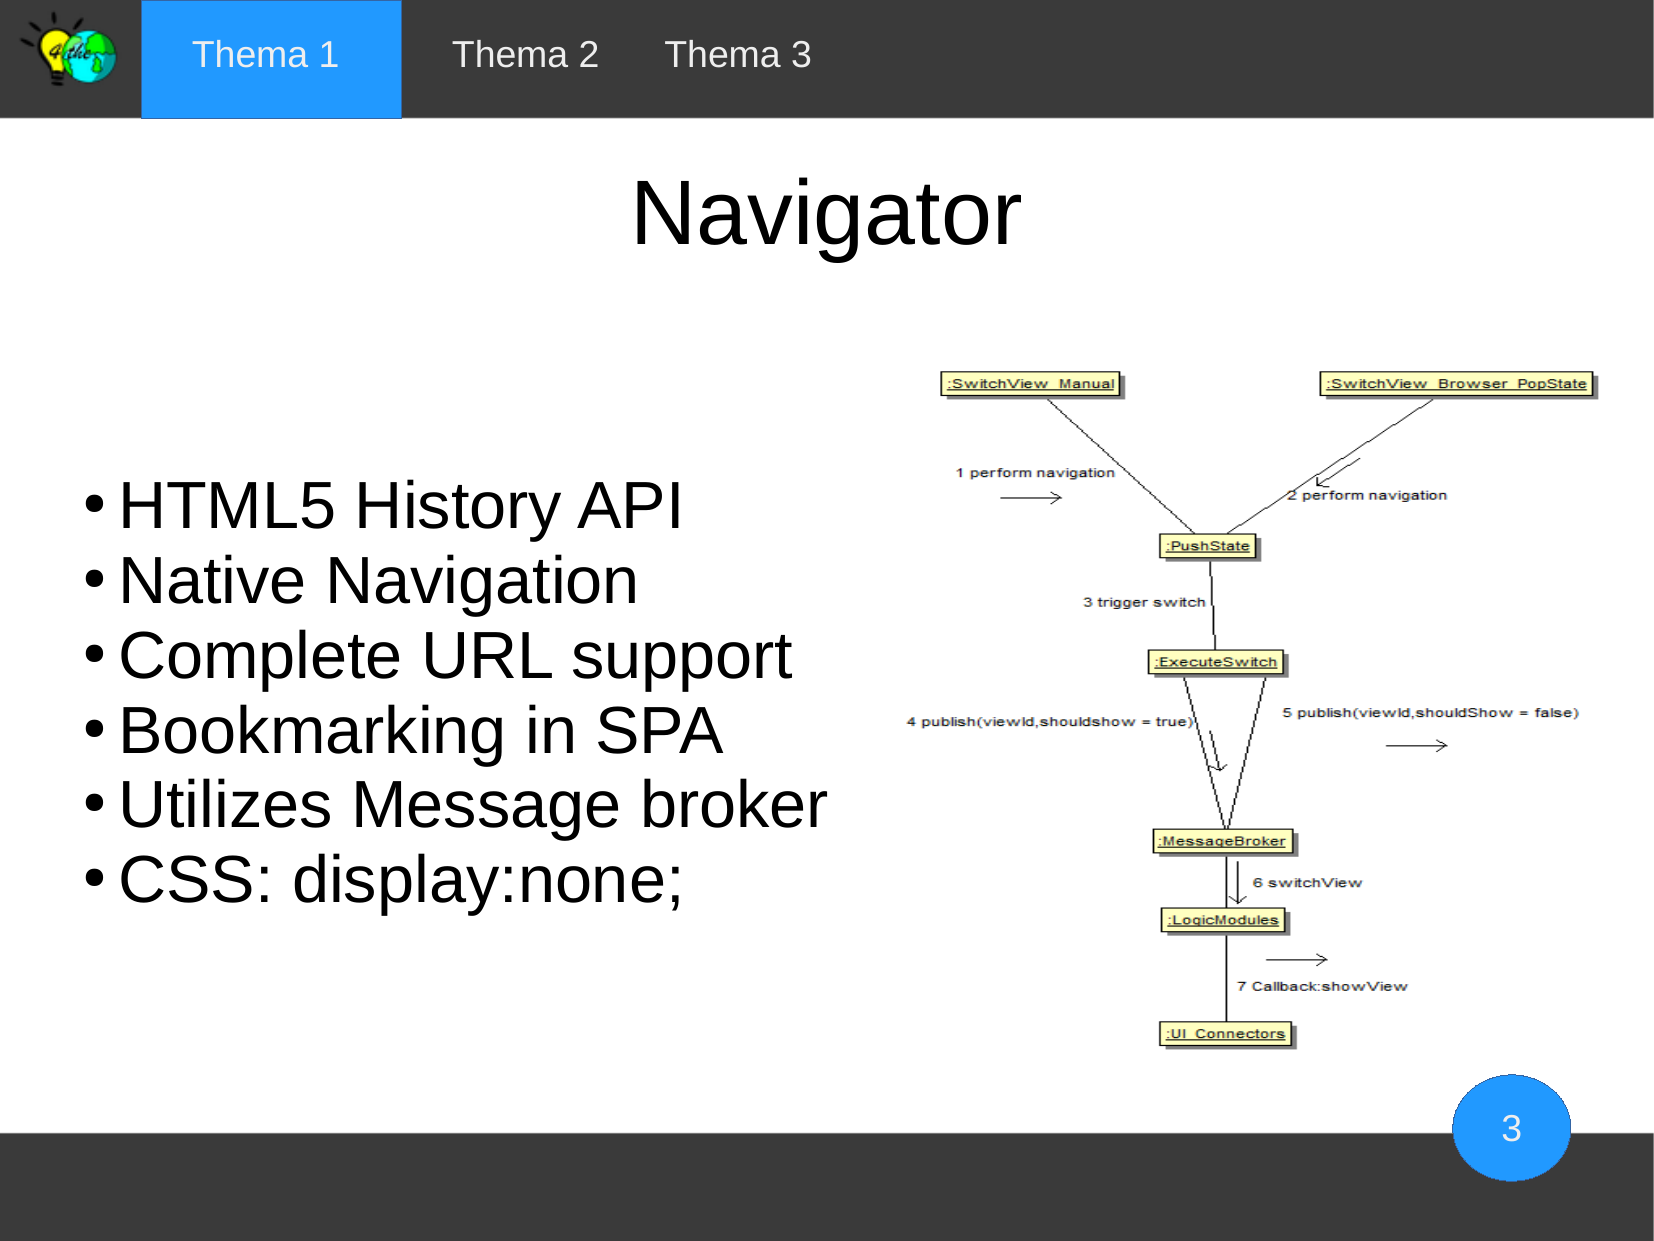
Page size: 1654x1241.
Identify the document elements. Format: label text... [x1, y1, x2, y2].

text_box Thema 1 [177, 25, 355, 83]
title Navigator [82, 129, 1571, 296]
picture [0, 0, 1654, 1241]
subtitle HTML5 History API Native Navigation Complete URL support Bookmarking in SPA Utilizes Message broker CSS: display:none; [82, 318, 1571, 1099]
text_box Thema 3 [649, 25, 828, 83]
text_box Thema 2 [437, 25, 615, 83]
text_box [141, 0, 402, 119]
